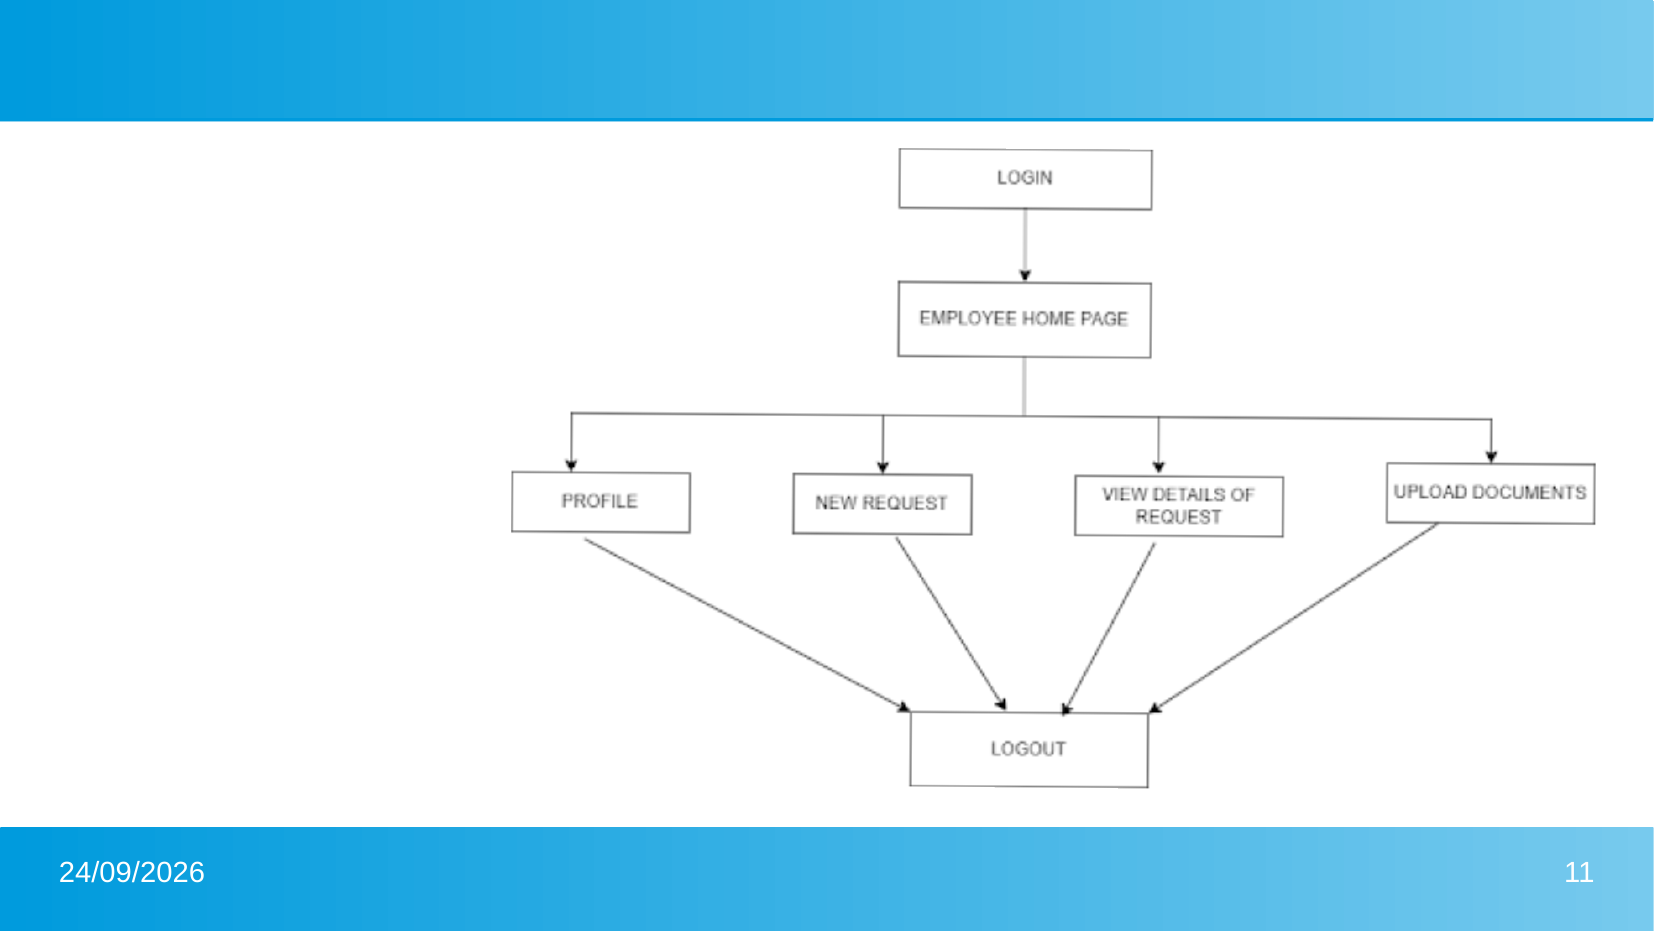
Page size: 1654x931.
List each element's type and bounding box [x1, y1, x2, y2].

picture [508, 144, 1597, 791]
